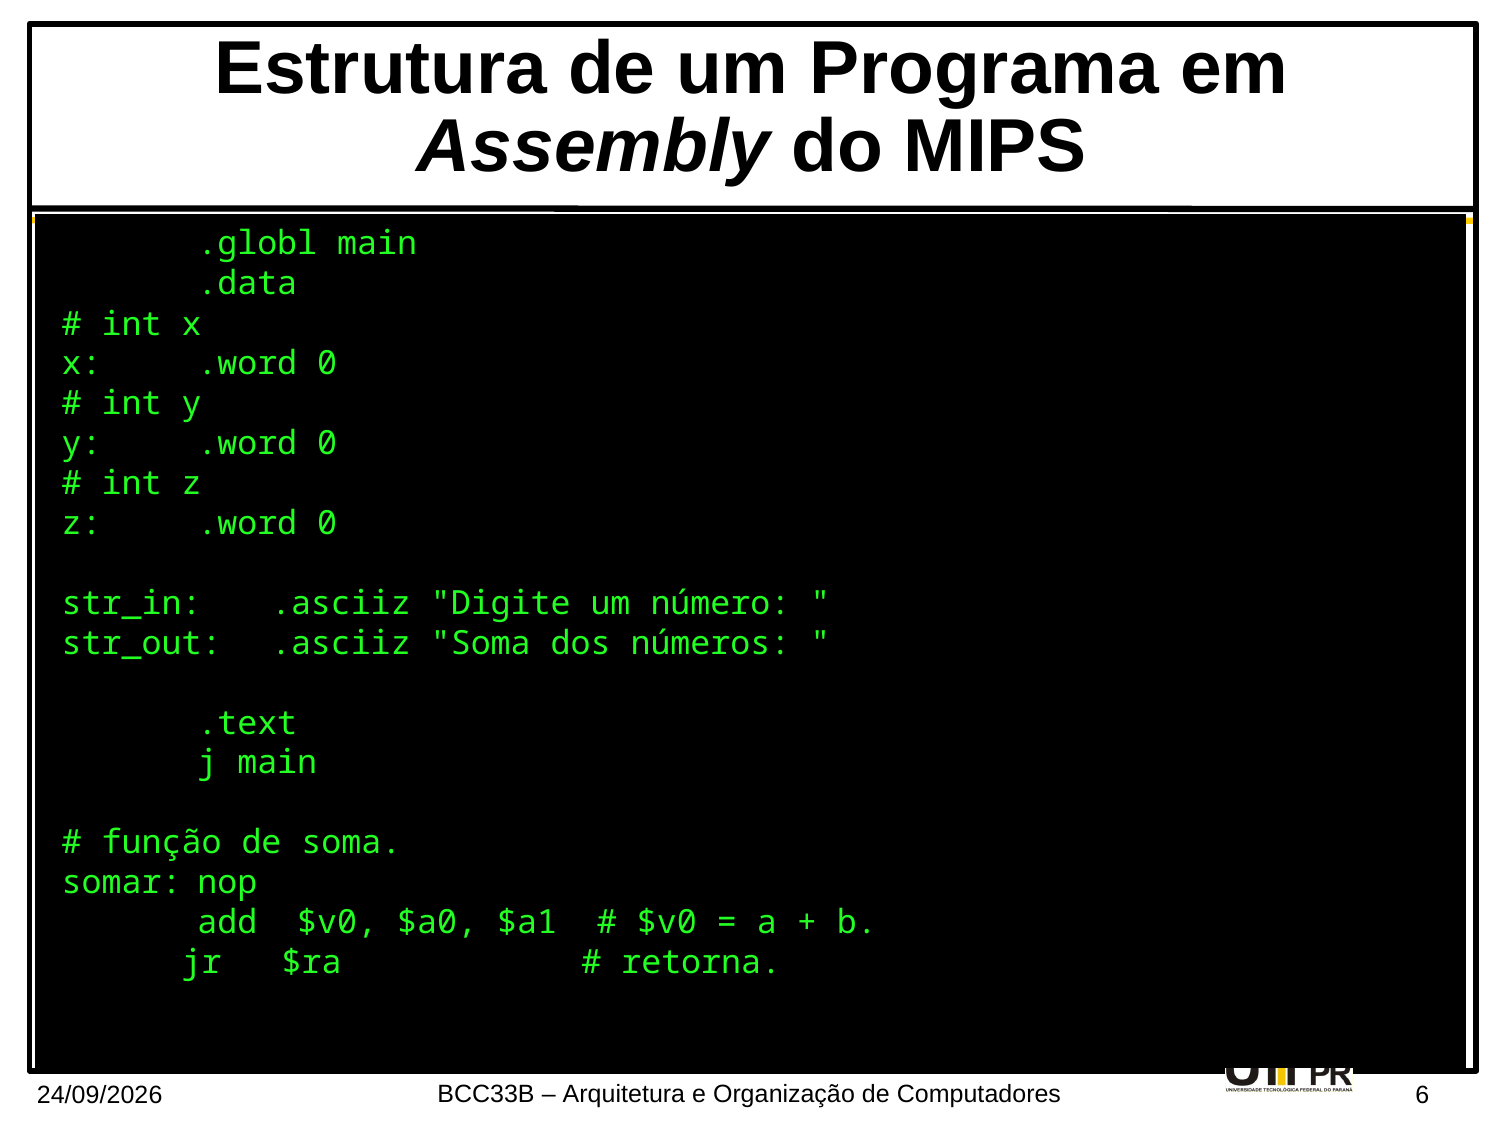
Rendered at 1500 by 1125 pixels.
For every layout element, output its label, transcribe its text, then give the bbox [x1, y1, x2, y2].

picture [1225, 1068, 1353, 1092]
text_box .globl main .data # int x x: .word 0 # int y y: .word 0 # int z z: .word 0 str_in: .asciiz "Digite um número: " str_out: .asciiz "Soma dos números: " .text j main # função de soma. somar: nop add $v0, $a0, $a1 # $v0 = a + b. jr $ra # retorna. [35, 214, 1466, 1068]
title Estrutura de um Programa em Assembly do MIPS [35, 11, 1469, 207]
